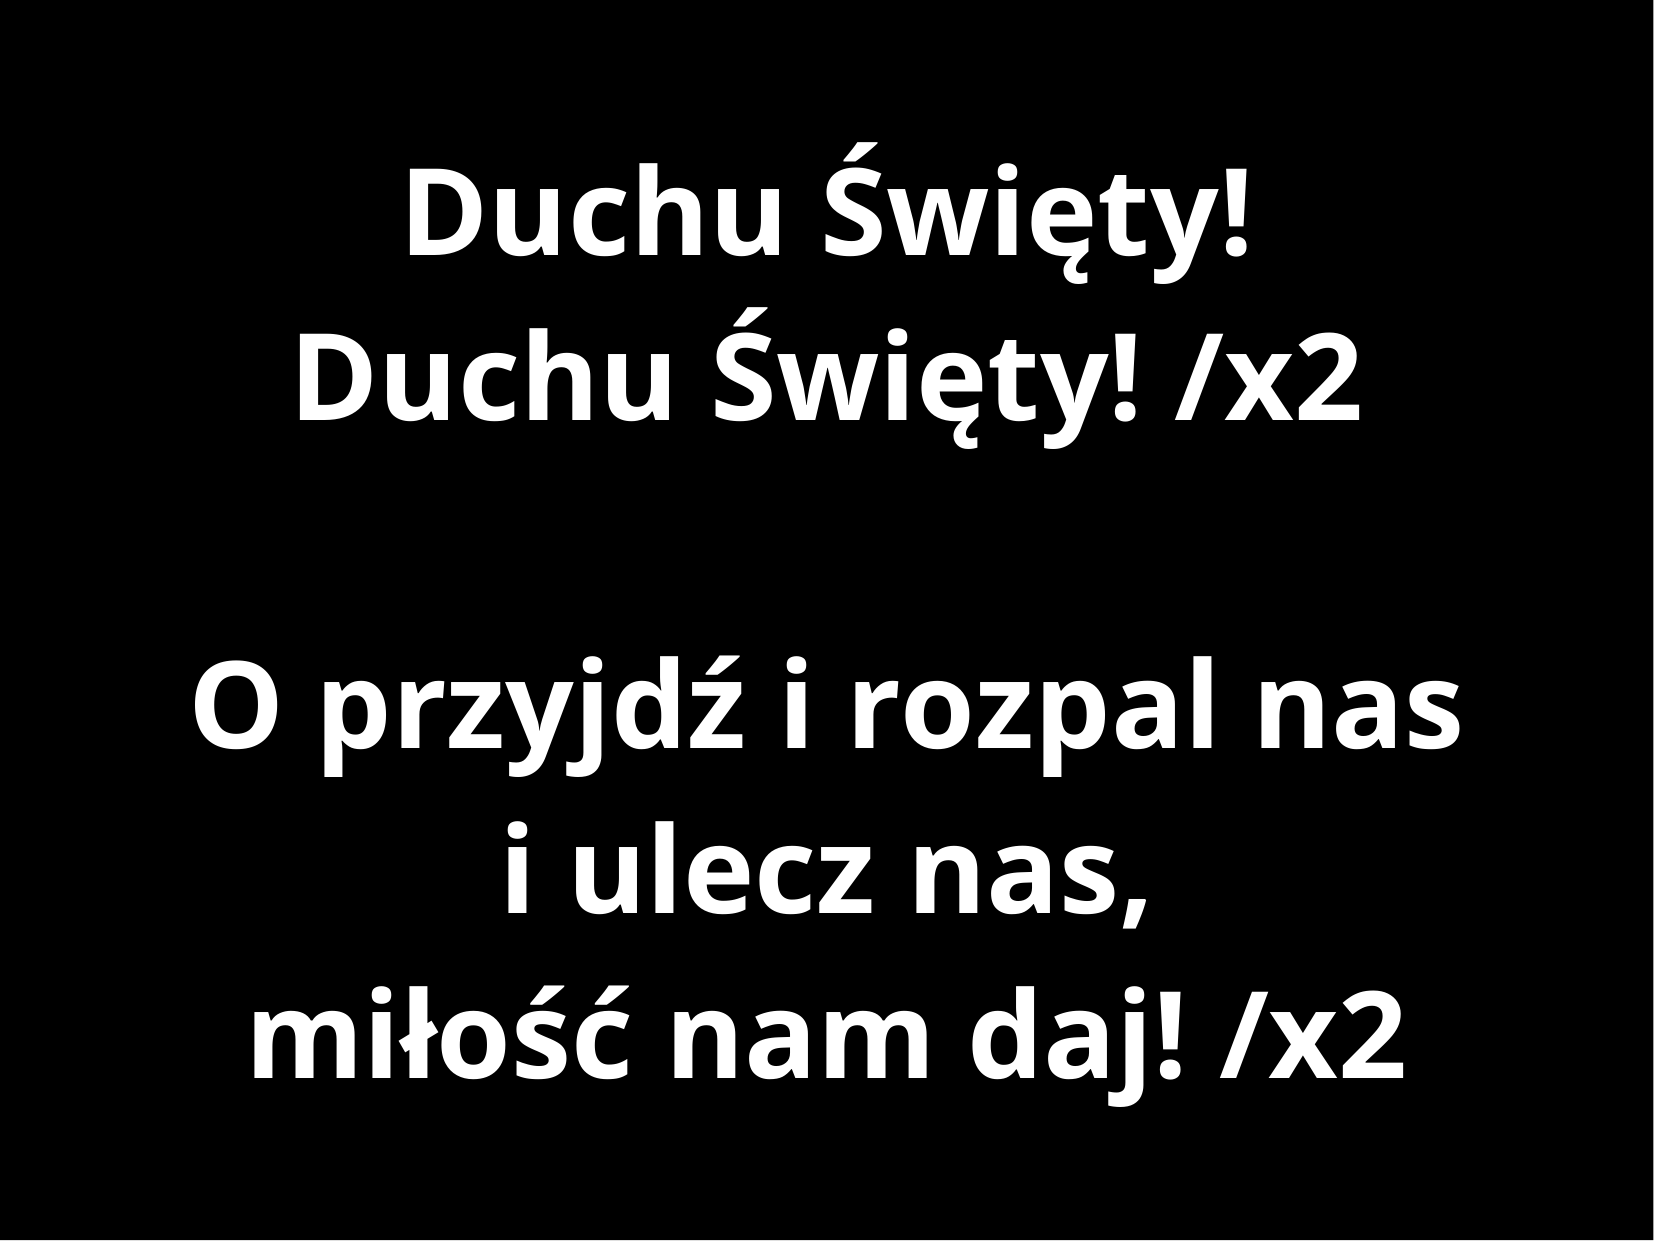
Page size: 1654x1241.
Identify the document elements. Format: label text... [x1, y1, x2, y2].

title Duchu Święty! Duchu Święty! /x2 O przyjdź i rozpal nas i ulecz nas, miłość nam daj! /x2 [0, 0, 1654, 1241]
